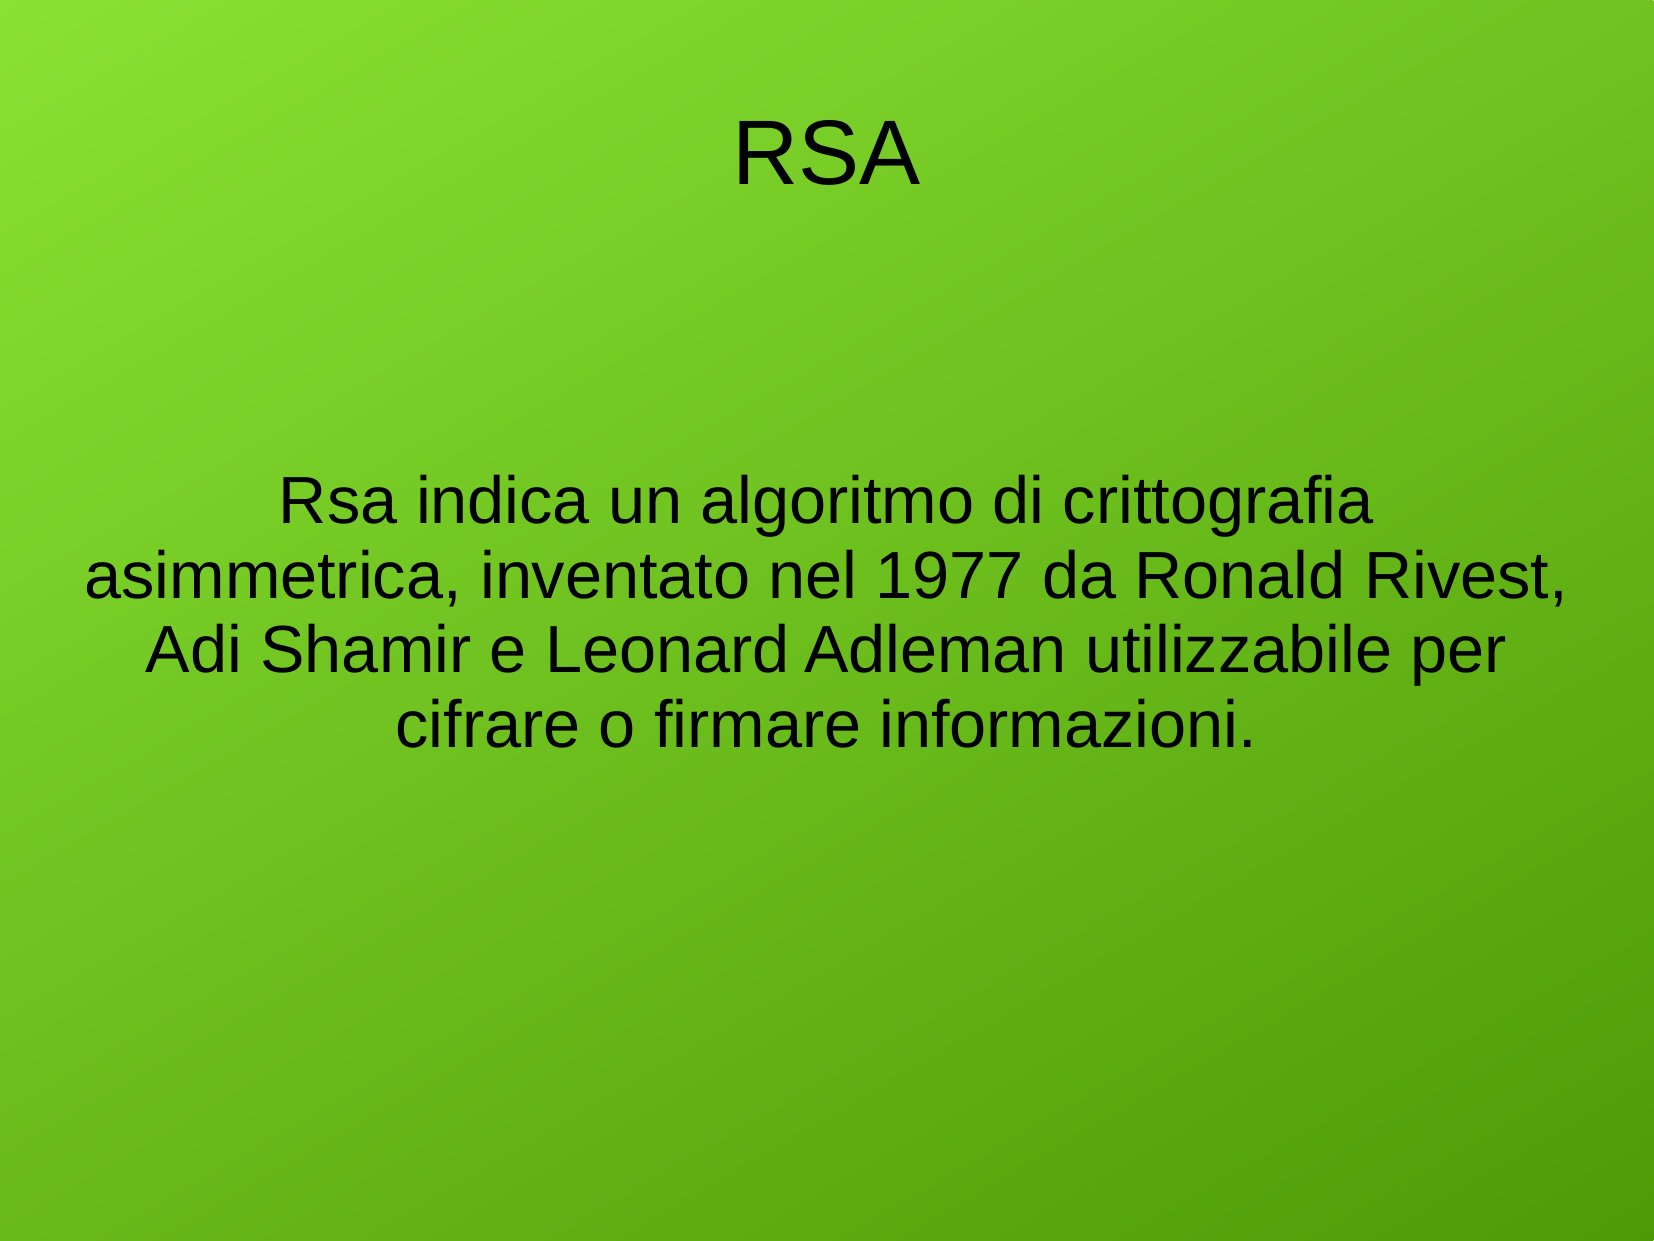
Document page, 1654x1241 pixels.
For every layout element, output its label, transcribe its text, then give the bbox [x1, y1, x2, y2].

subtitle Rsa indica un algoritmo di crittografia asimmetrica, inventato nel 1977 da Ronald Rivest, Adi Shamir e Leonard Adleman utilizzabile per cifrare o firmare informazioni. [82, 290, 1571, 1010]
title RSA [82, 49, 1571, 257]
